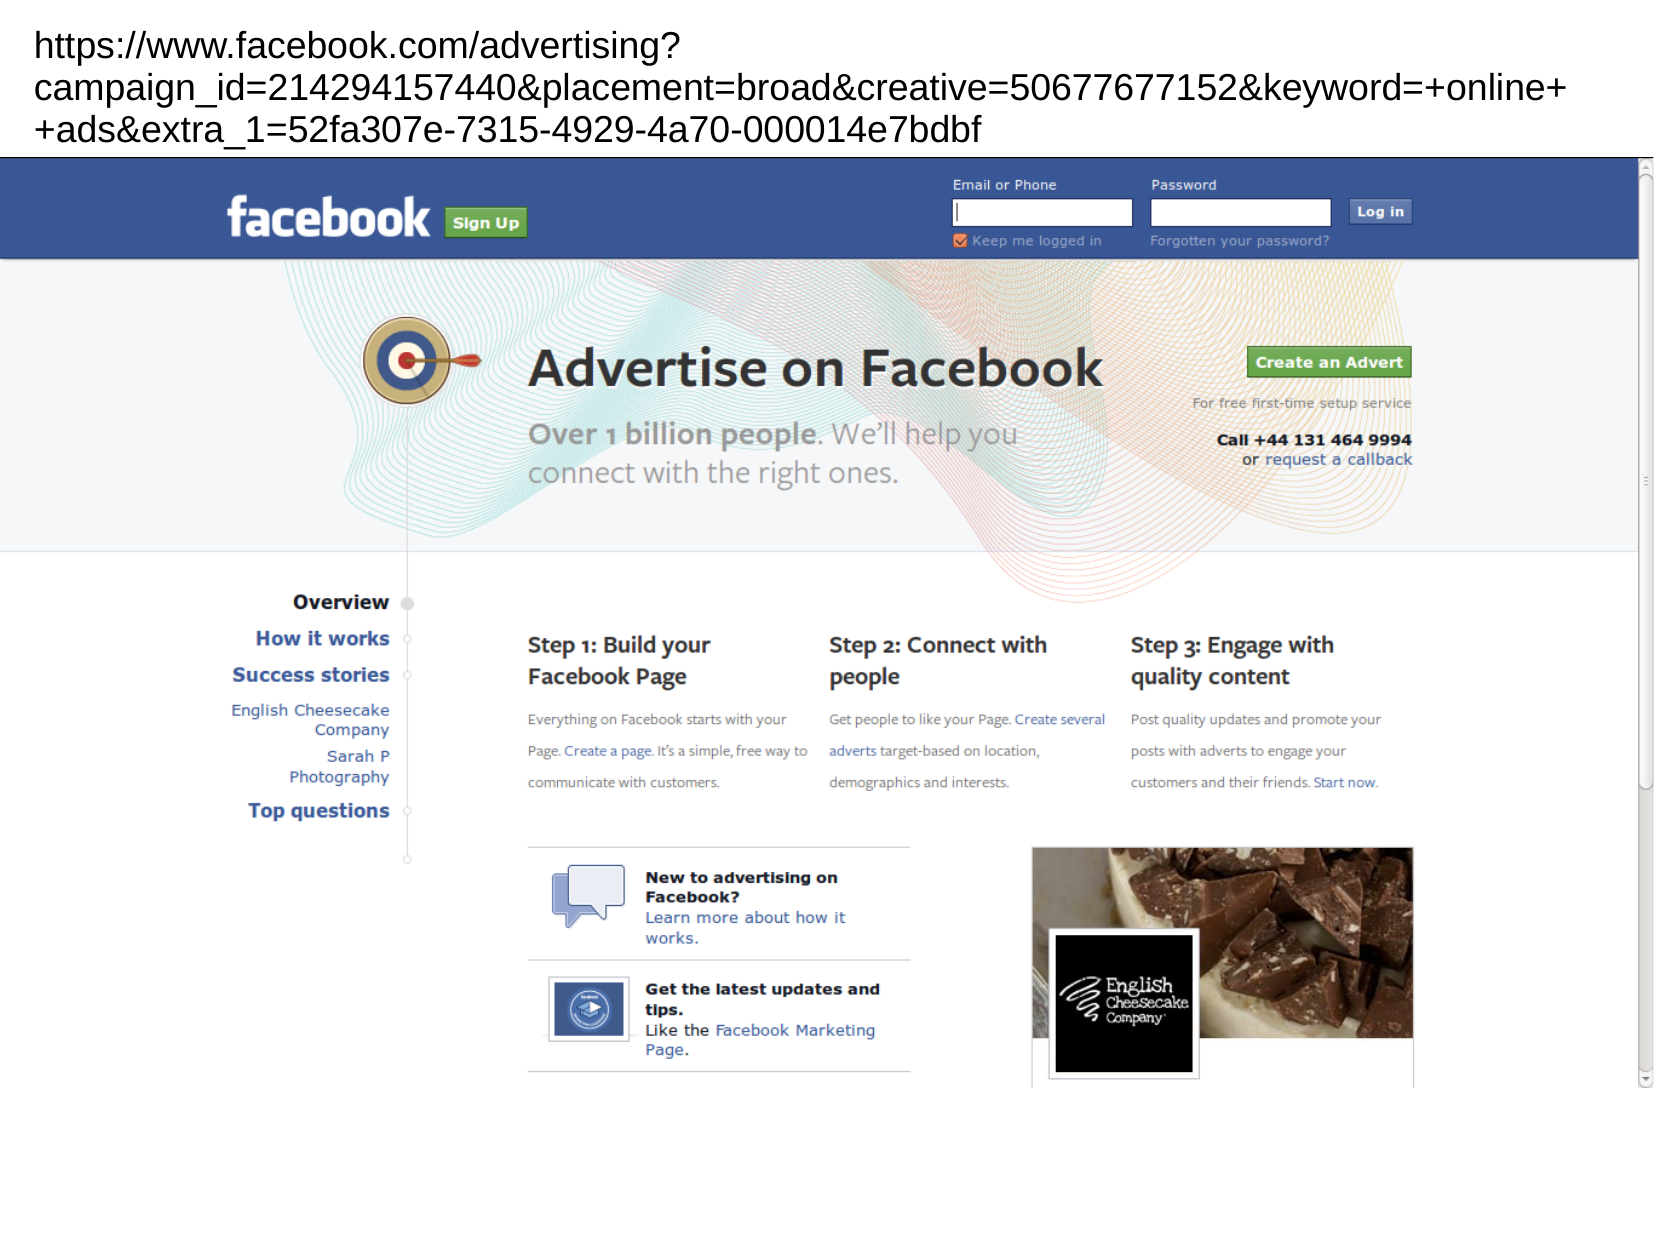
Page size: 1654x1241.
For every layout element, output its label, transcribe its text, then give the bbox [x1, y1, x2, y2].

picture [0, 157, 1654, 1088]
text_box https://www.facebook.com/advertising?campaign_id=214294157440&placement=broad&creative=50677677152&keyword=+online++ads&extra_1=52fa307e-7315-4929-4a70-000014e7bdbf [19, 16, 1583, 158]
